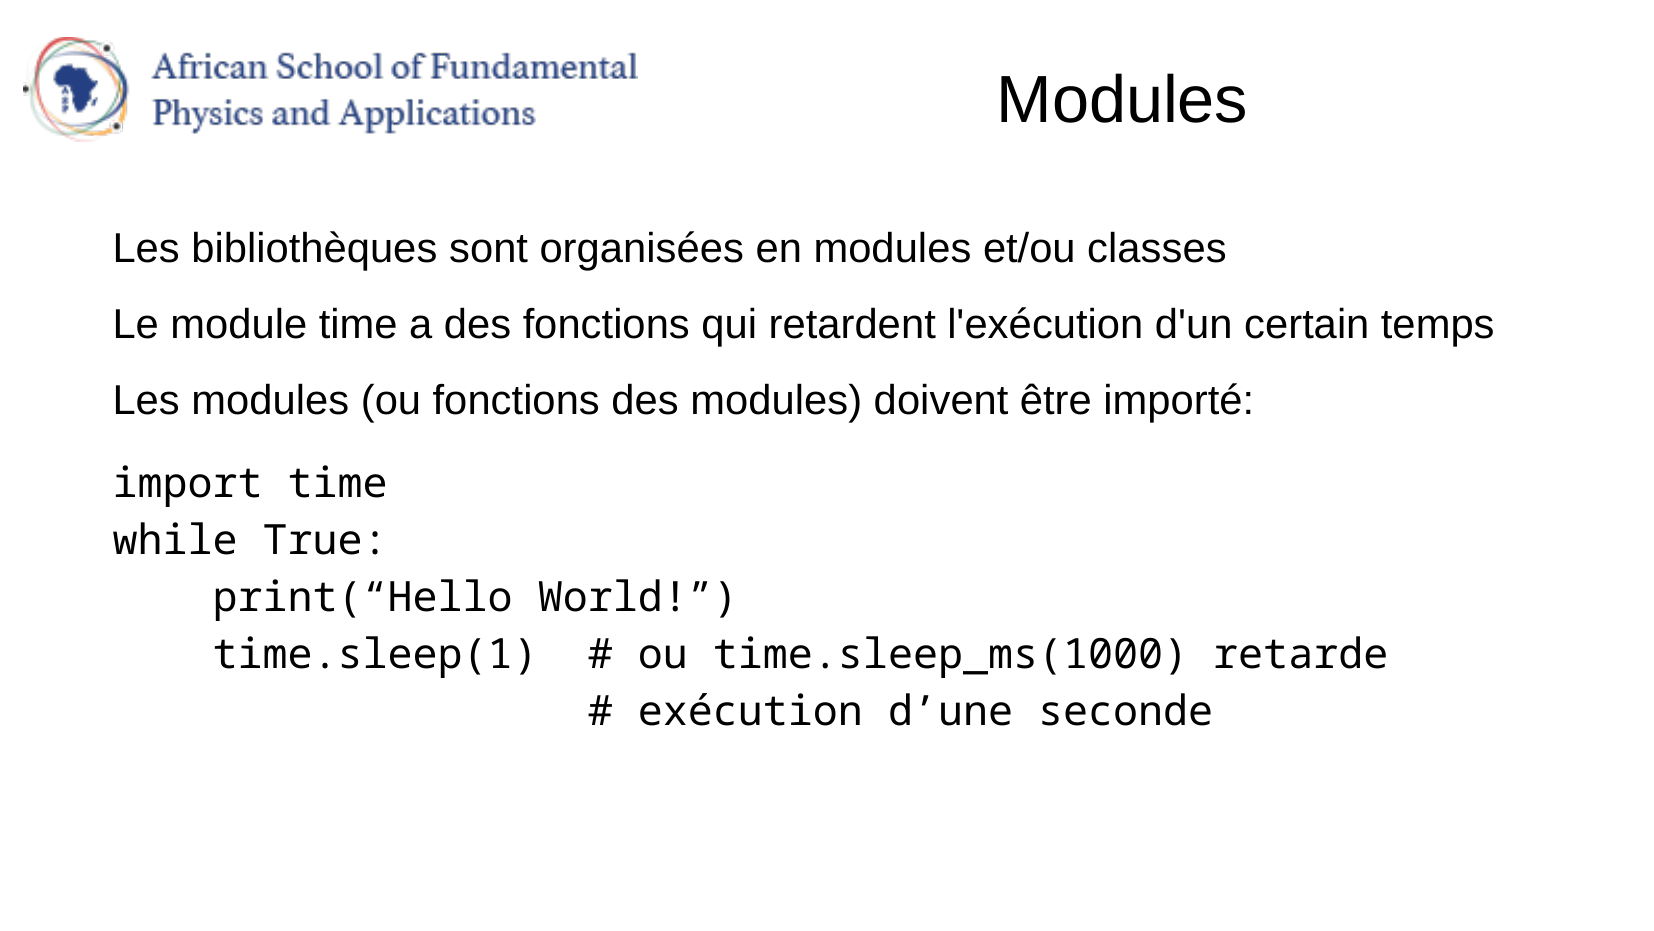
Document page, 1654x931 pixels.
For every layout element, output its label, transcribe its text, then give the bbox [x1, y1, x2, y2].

list Les bibliothèques sont organisées en modules et/ou classes Le module time a des fonctions qui retardent l'exécution d'un certain temps Les modules (ou fonctions des modules) doivent être importé: import time while True: print(“Hello World!”) time.sleep(1) # ou time.sleep_ms(1000) retarde # exécution d’une seconde [112, 225, 1601, 765]
picture [23, 37, 635, 142]
title Modules [635, 21, 1610, 177]
